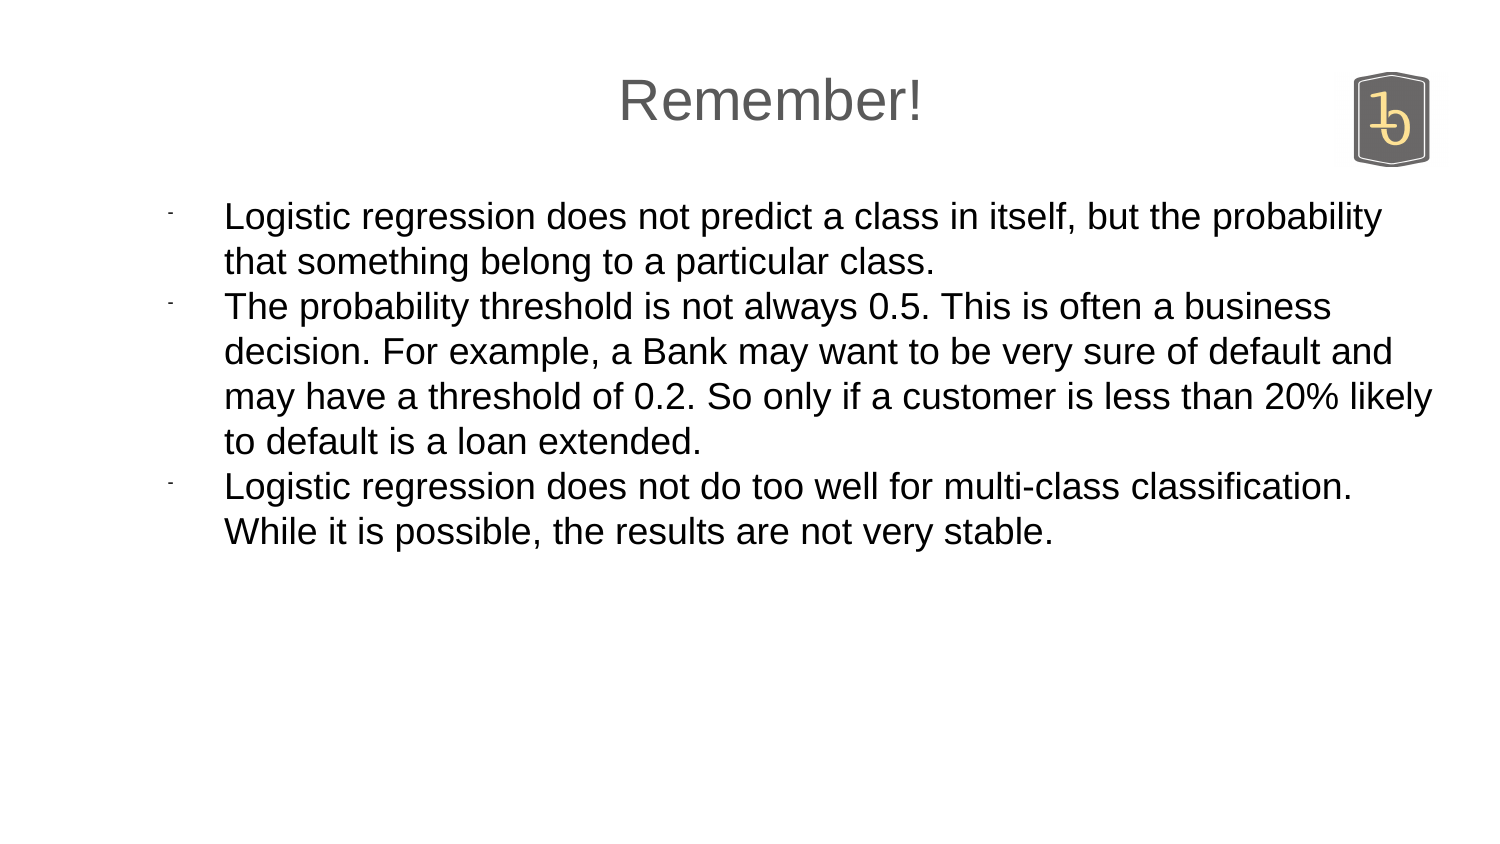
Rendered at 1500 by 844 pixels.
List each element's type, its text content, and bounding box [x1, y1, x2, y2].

text_box Logistic regression does not predict a class in itself, but the probability that something belong to a particular class. The probability threshold is not always 0.5. This is often a business decision. For example, a Bank may want to be very sure of default and may have a threshold of 0.2. So only if a customer is less than 20% likely to default is a loan extended. Logistic regression does not do too well for multi-class classification. While it is possible, the results are not very stable. [134, 176, 1453, 827]
picture [1334, 72, 1449, 167]
subtitle Remember! [72, 47, 1471, 177]
